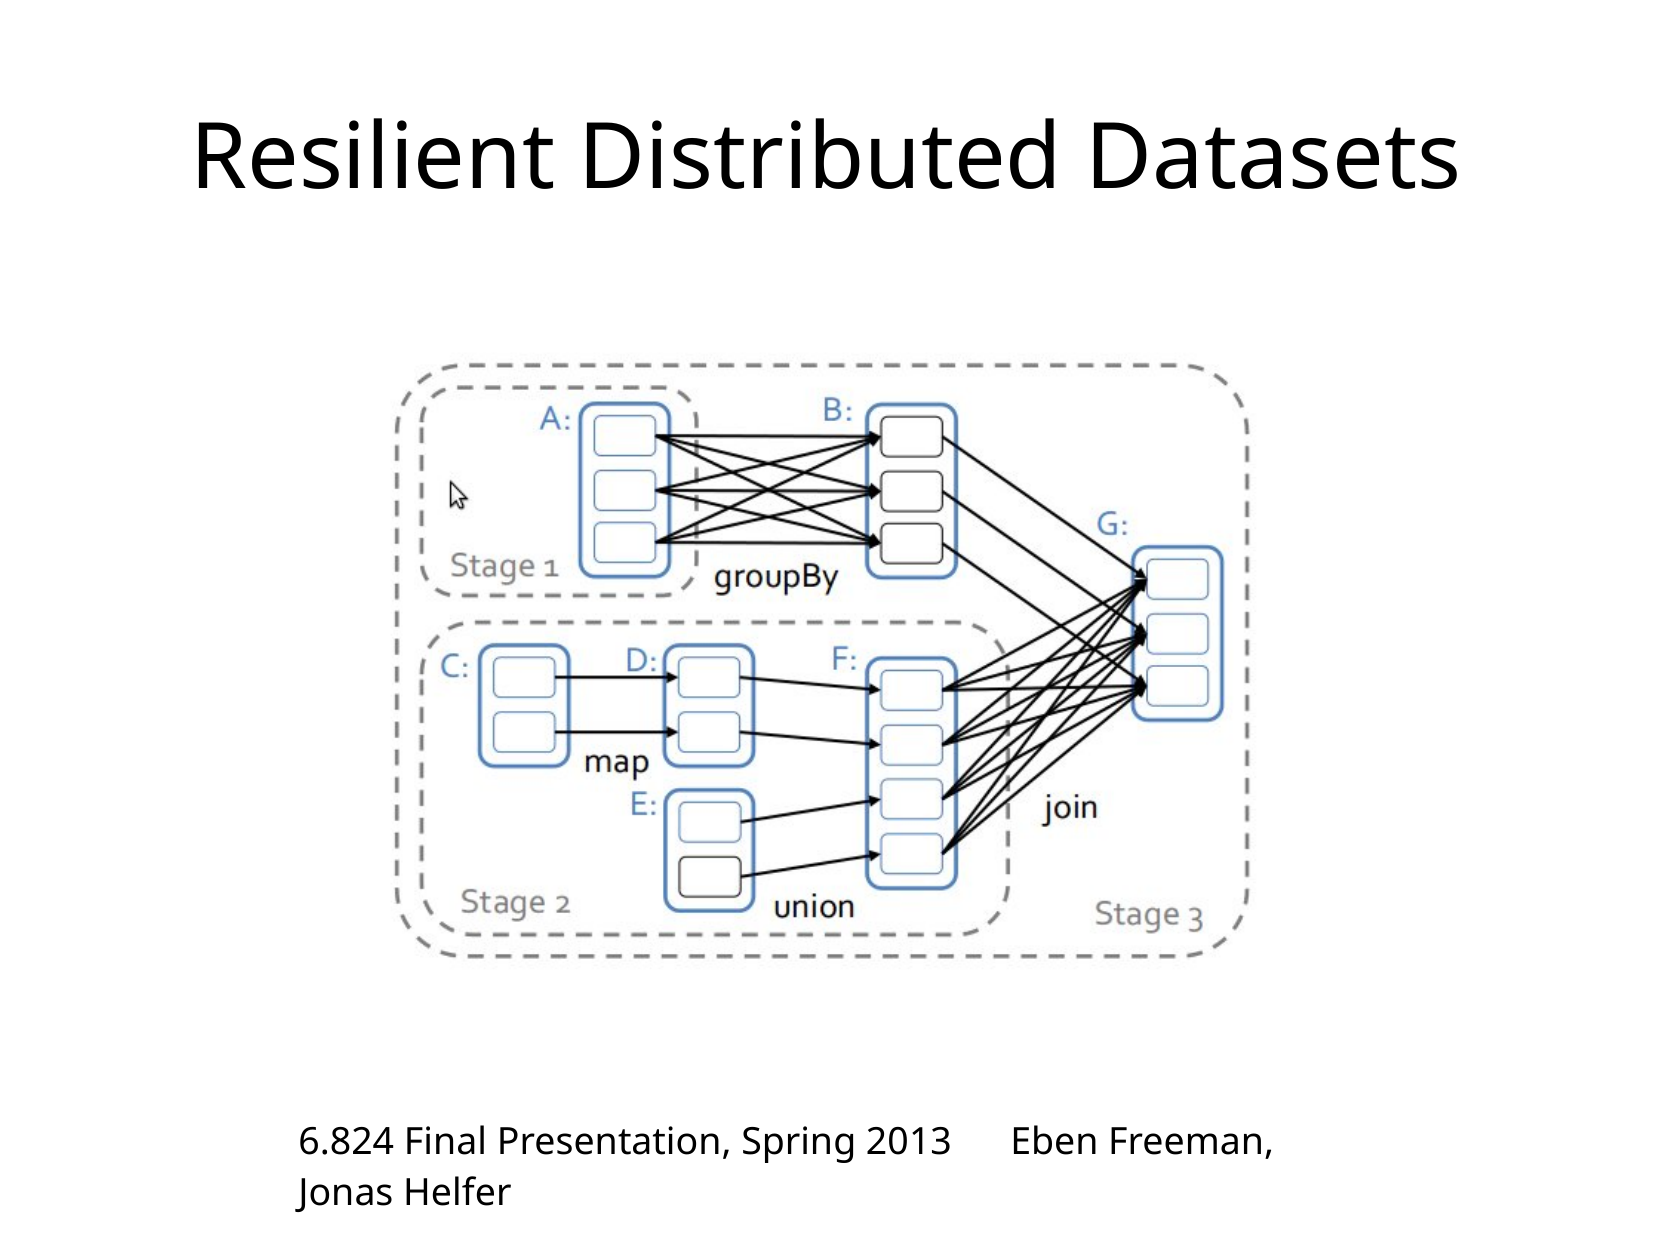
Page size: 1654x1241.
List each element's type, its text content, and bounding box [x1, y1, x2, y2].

title Resilient Distributed Datasets [82, 49, 1571, 257]
text_box 6.824 Final Presentation, Spring 2013 Eben Freeman, Jonas Helfer [283, 1106, 1370, 1175]
picture [379, 341, 1274, 991]
